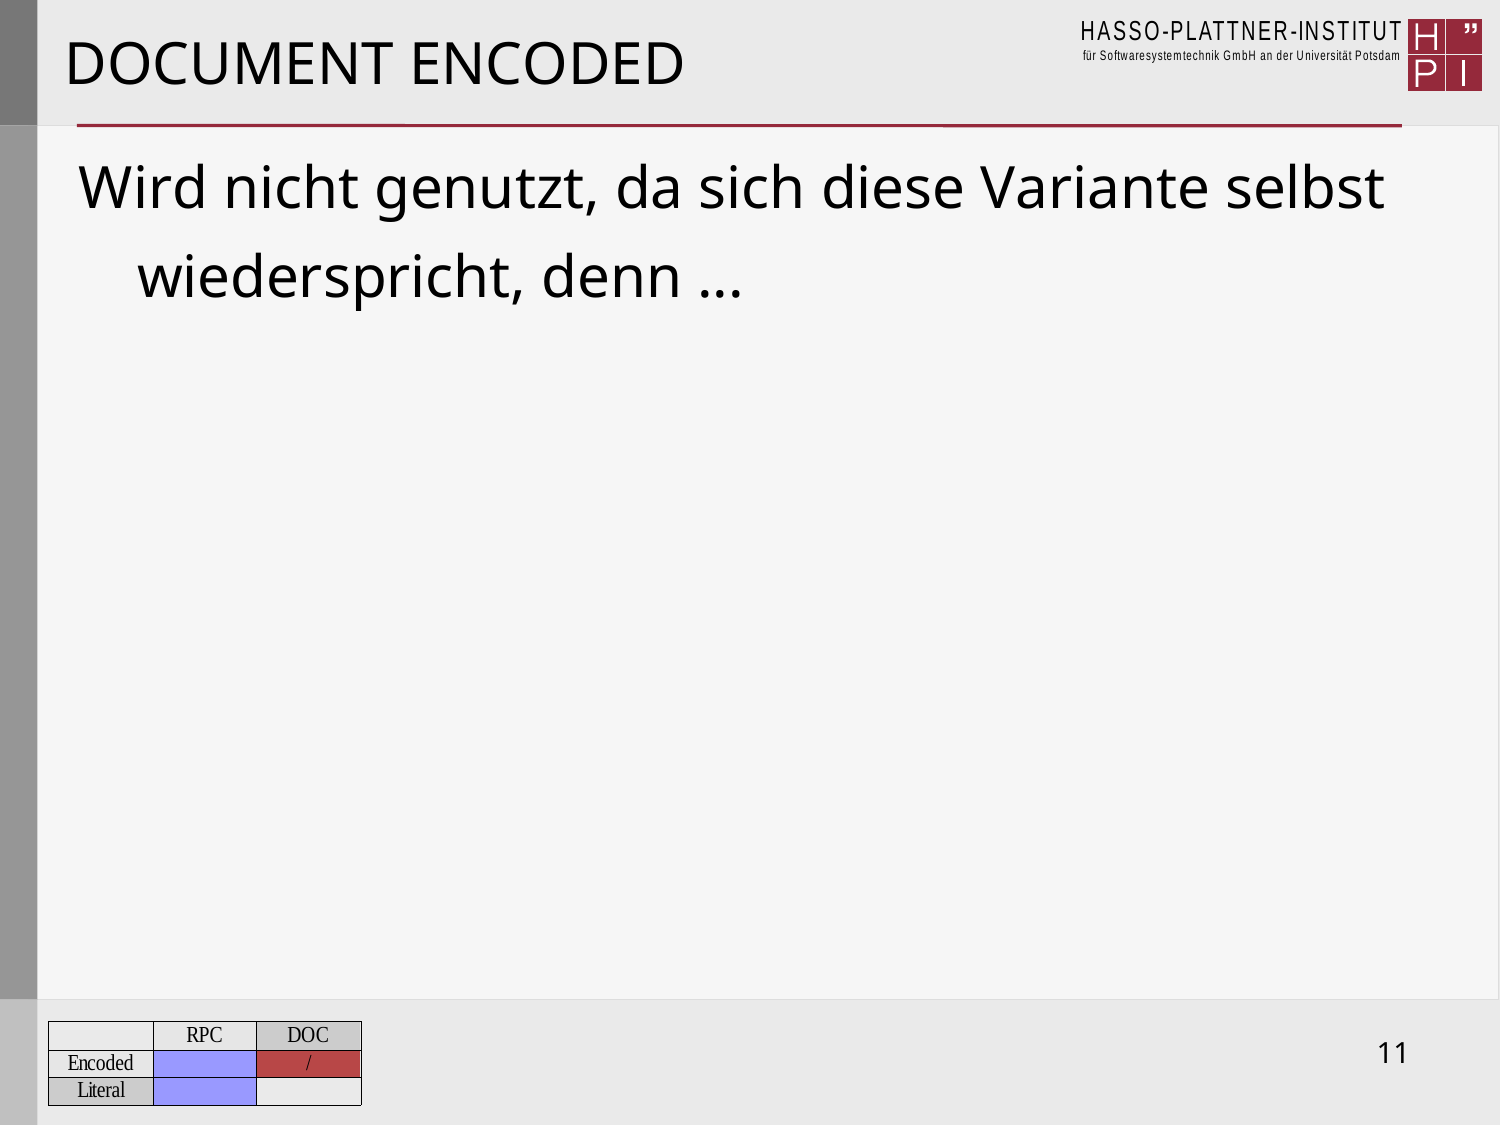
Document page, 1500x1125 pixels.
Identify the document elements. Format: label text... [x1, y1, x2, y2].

list Wird nicht genutzt, da sich diese Variante selbst wiederspricht, denn ... [64, 137, 1415, 988]
title DOCUMENT ENCODED [64, 0, 1070, 137]
chart [47, 1020, 363, 1108]
